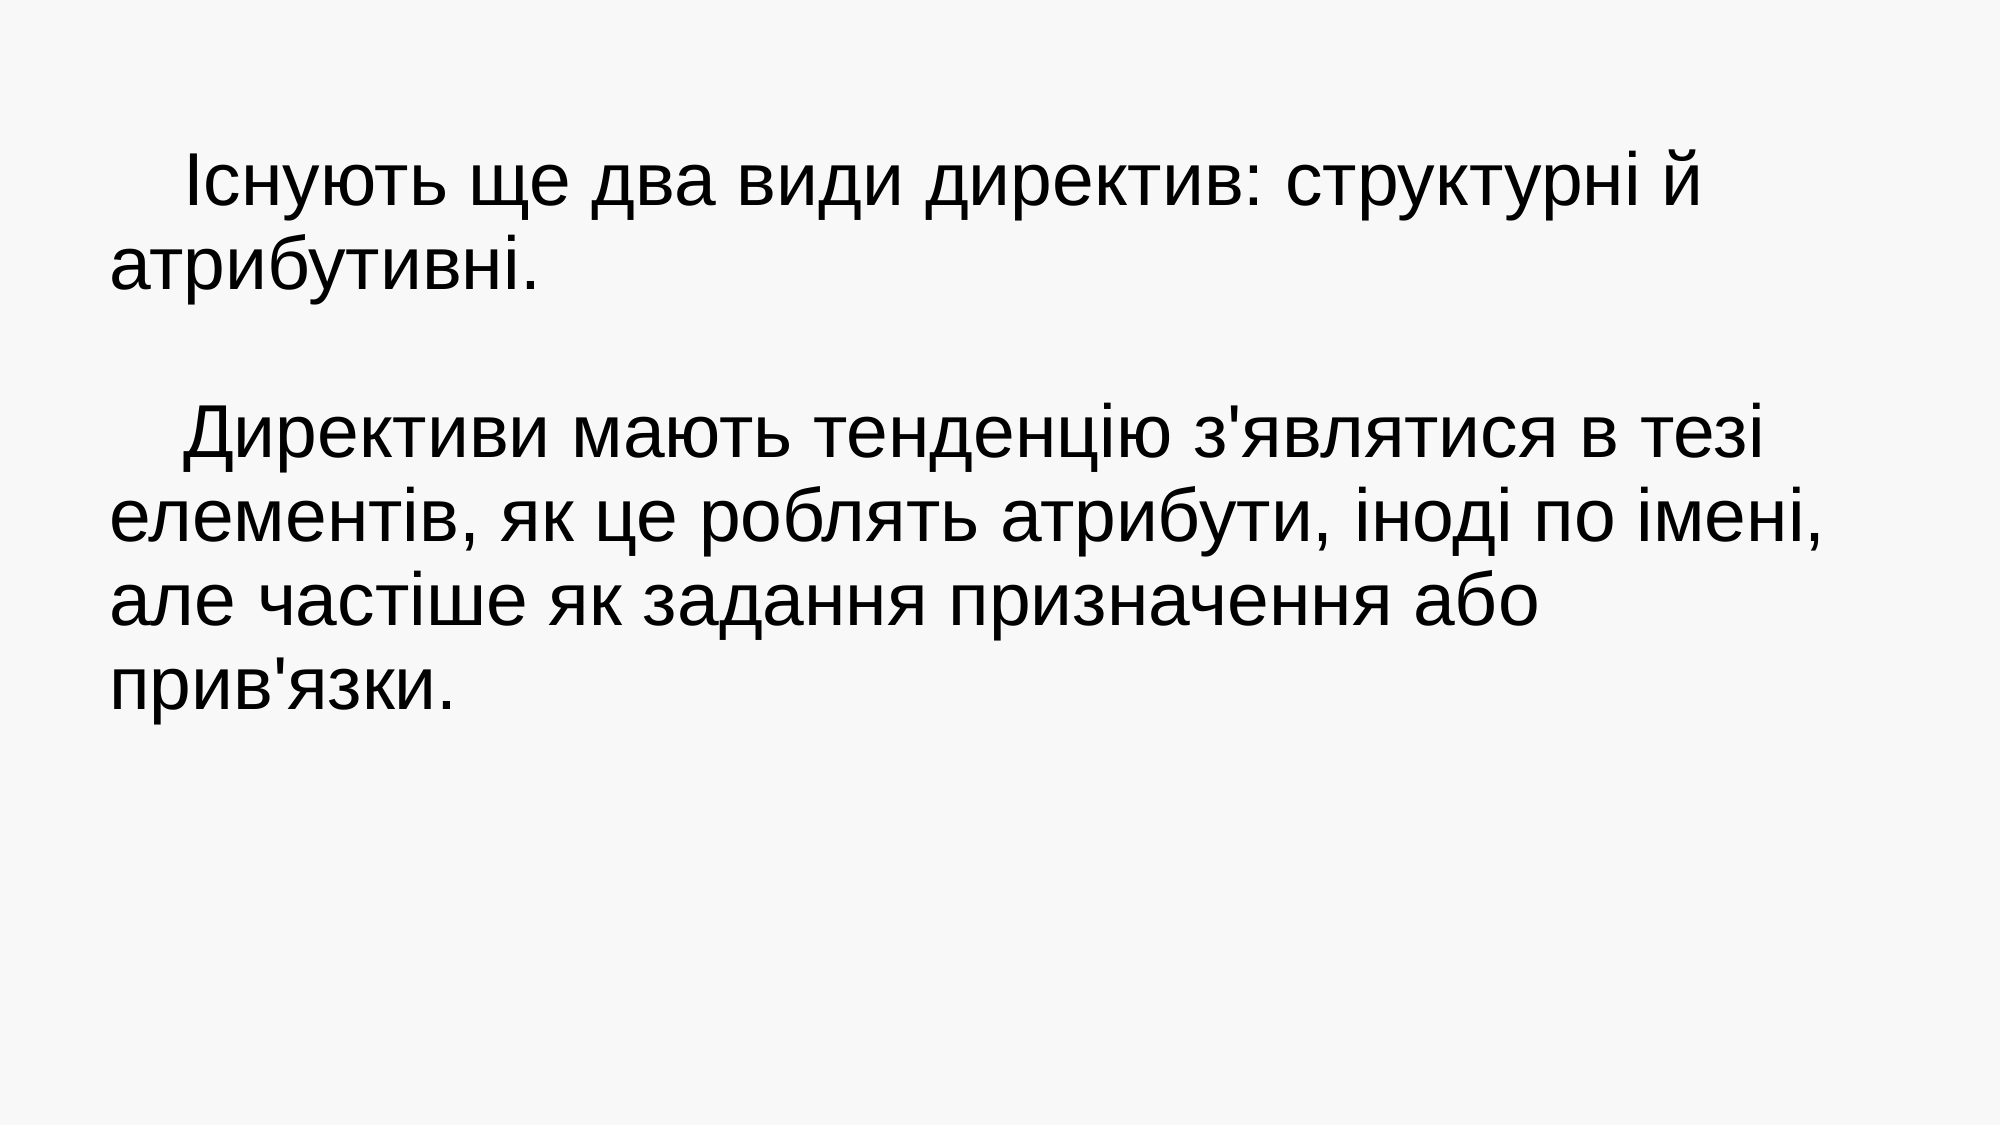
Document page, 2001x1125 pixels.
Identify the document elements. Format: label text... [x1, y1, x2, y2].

text_box Існують ще два види директив: структурні й атрибутивні. Директиви мають тенденцію з'являтися в тезі елементів, як це роблять атрибути, іноді по імені, але частіше як задання призначення або прив'язки. [94, 129, 1890, 886]
